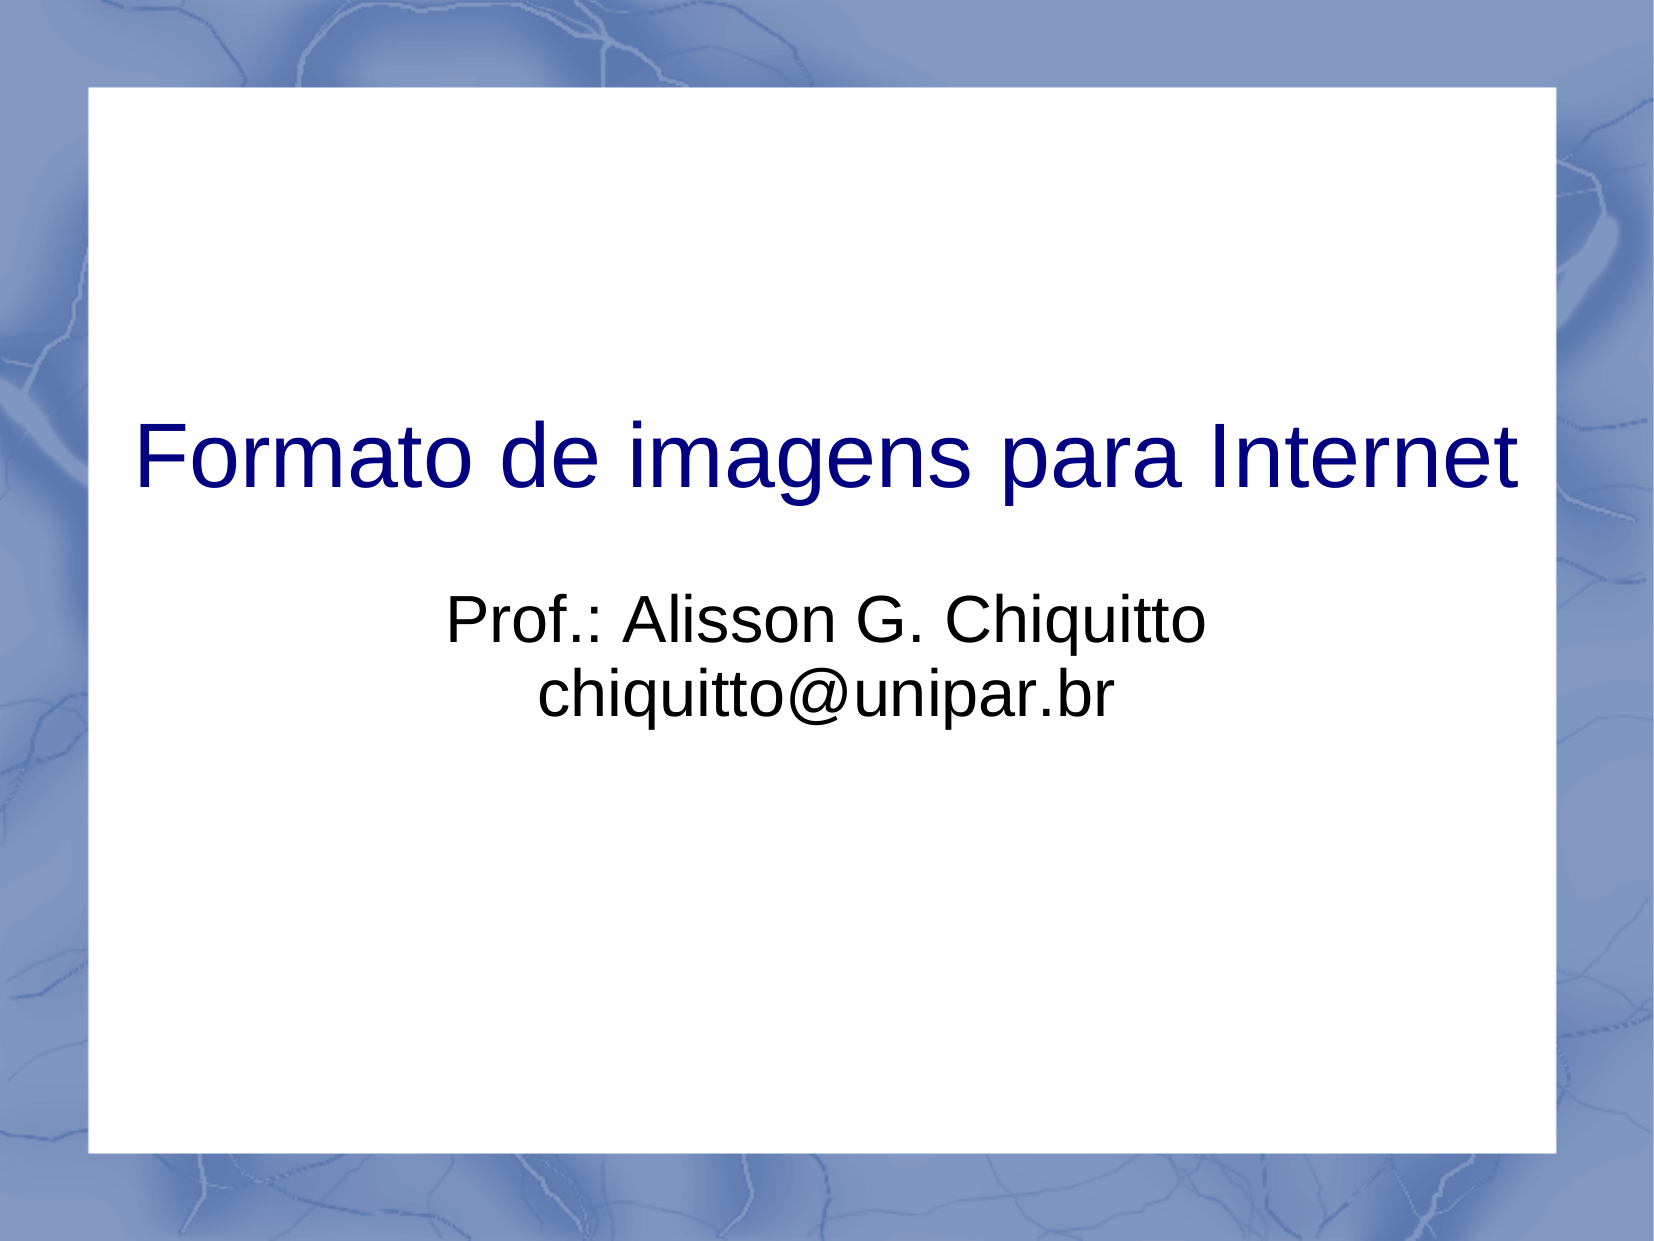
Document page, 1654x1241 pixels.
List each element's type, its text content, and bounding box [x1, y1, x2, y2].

subtitle Formato de imagens para Internet Prof.: Alisson G. Chiquitto chiquitto@unipar.br [118, 91, 1536, 1045]
picture [0, 0, 1654, 1241]
